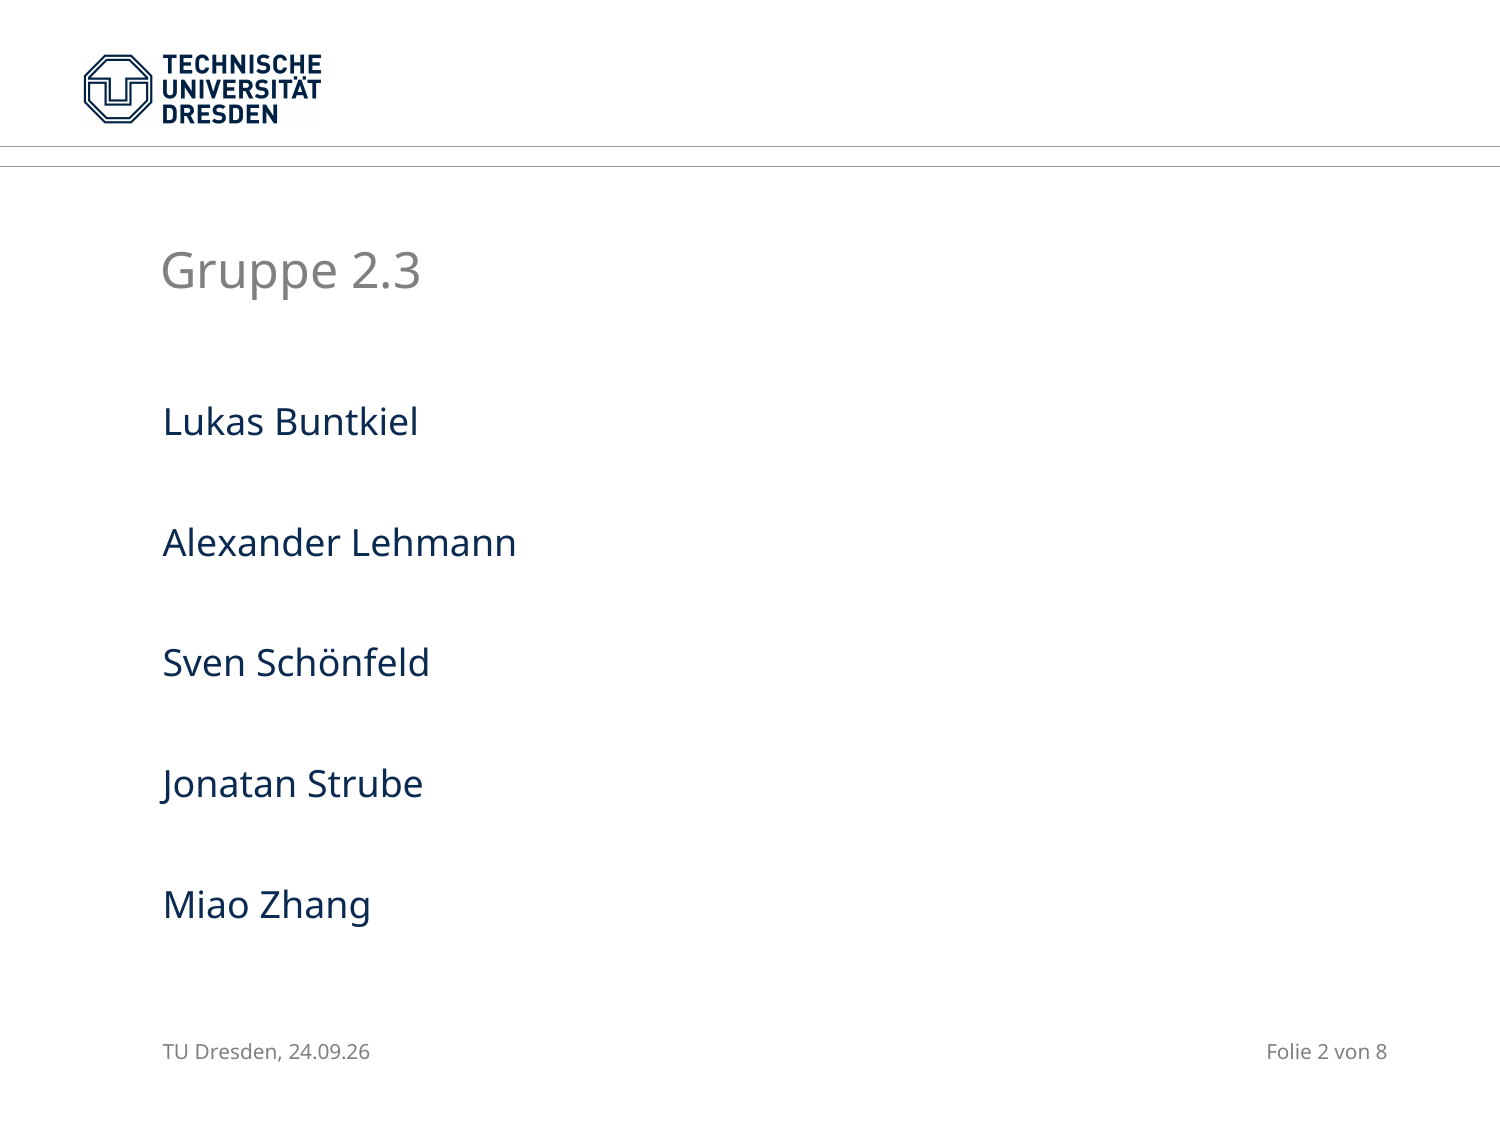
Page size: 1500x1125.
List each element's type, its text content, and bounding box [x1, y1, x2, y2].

list Lukas Buntkiel Alexander Lehmann Sven Schönfeld Jonatan Strube Miao Zhang [162, 387, 1388, 963]
title Gruppe 2.3 [160, 230, 1392, 307]
picture [83, 54, 321, 124]
